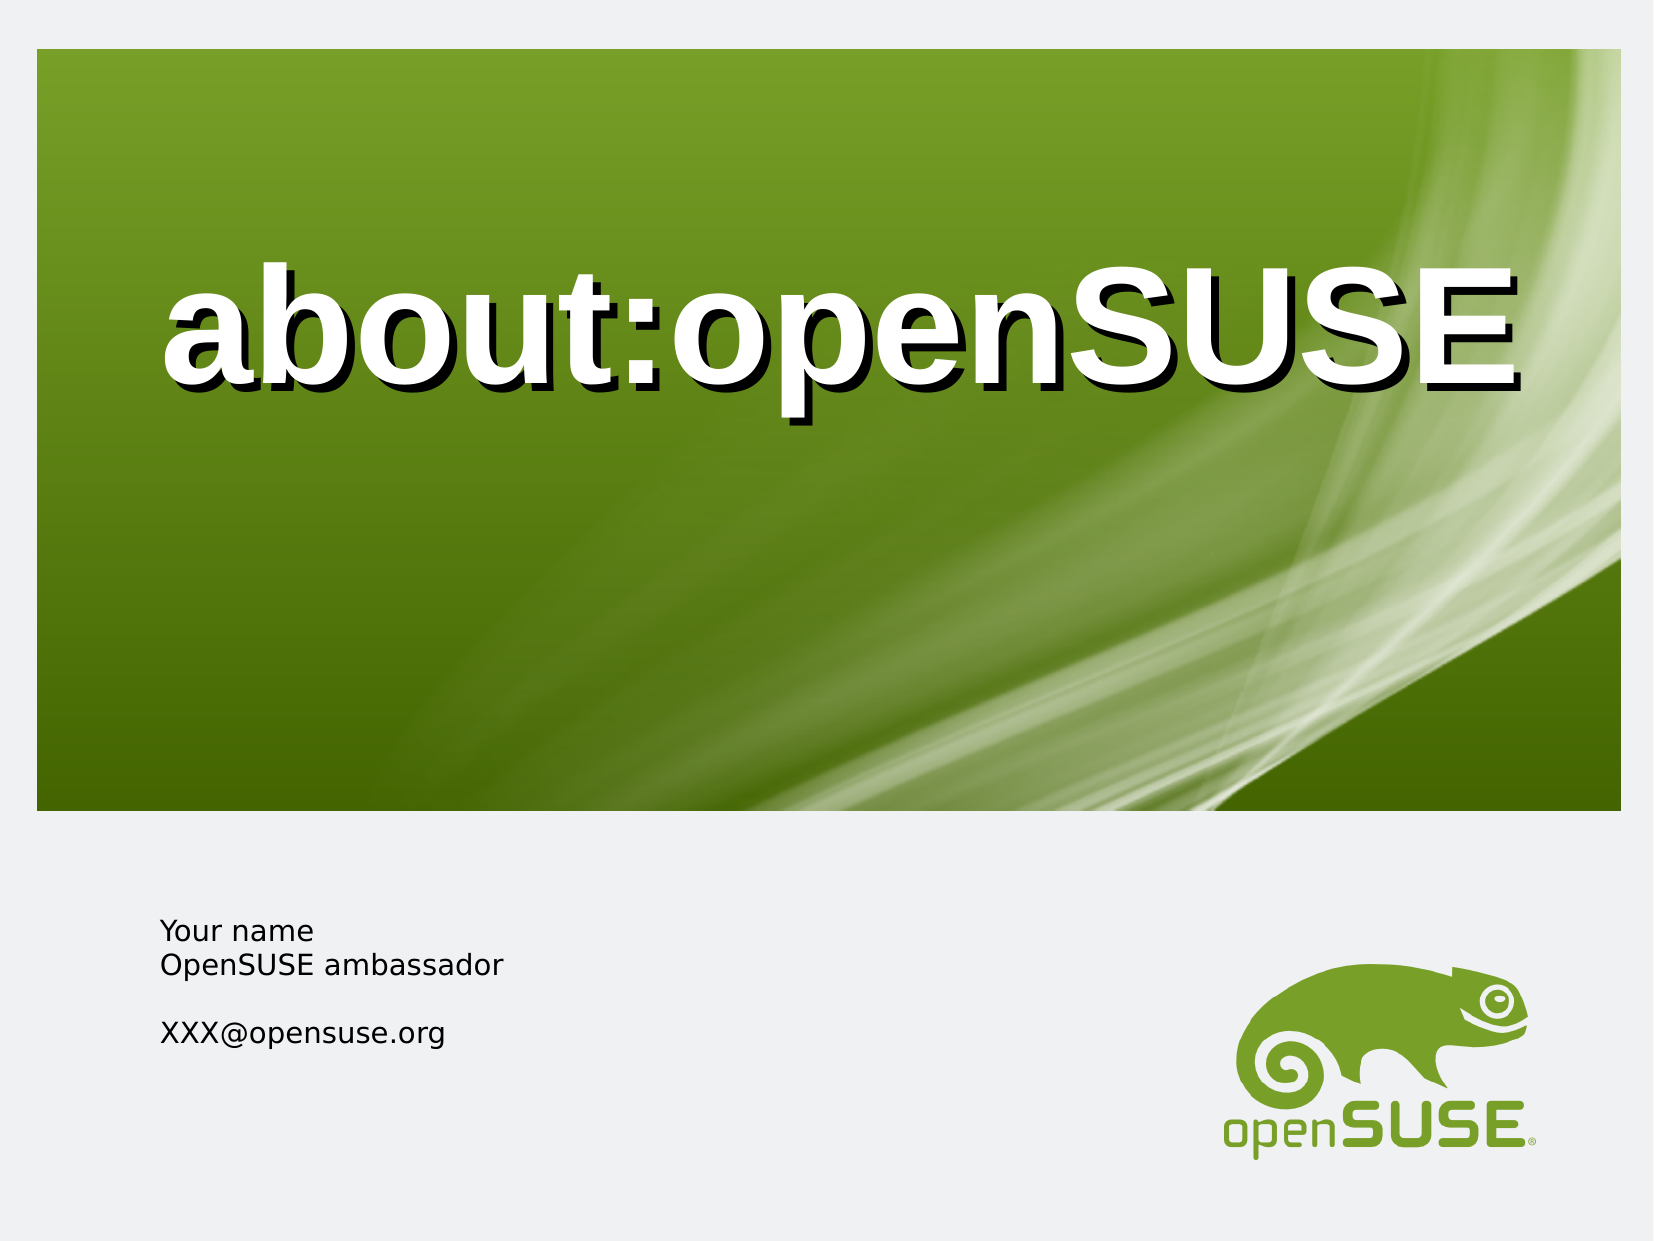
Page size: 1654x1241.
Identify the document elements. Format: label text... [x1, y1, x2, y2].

title about:openSUSE [160, 232, 1589, 419]
subtitle Your name OpenSUSE ambassador XXX@opensuse.org [159, 896, 847, 1068]
picture [0, 0, 1654, 1241]
